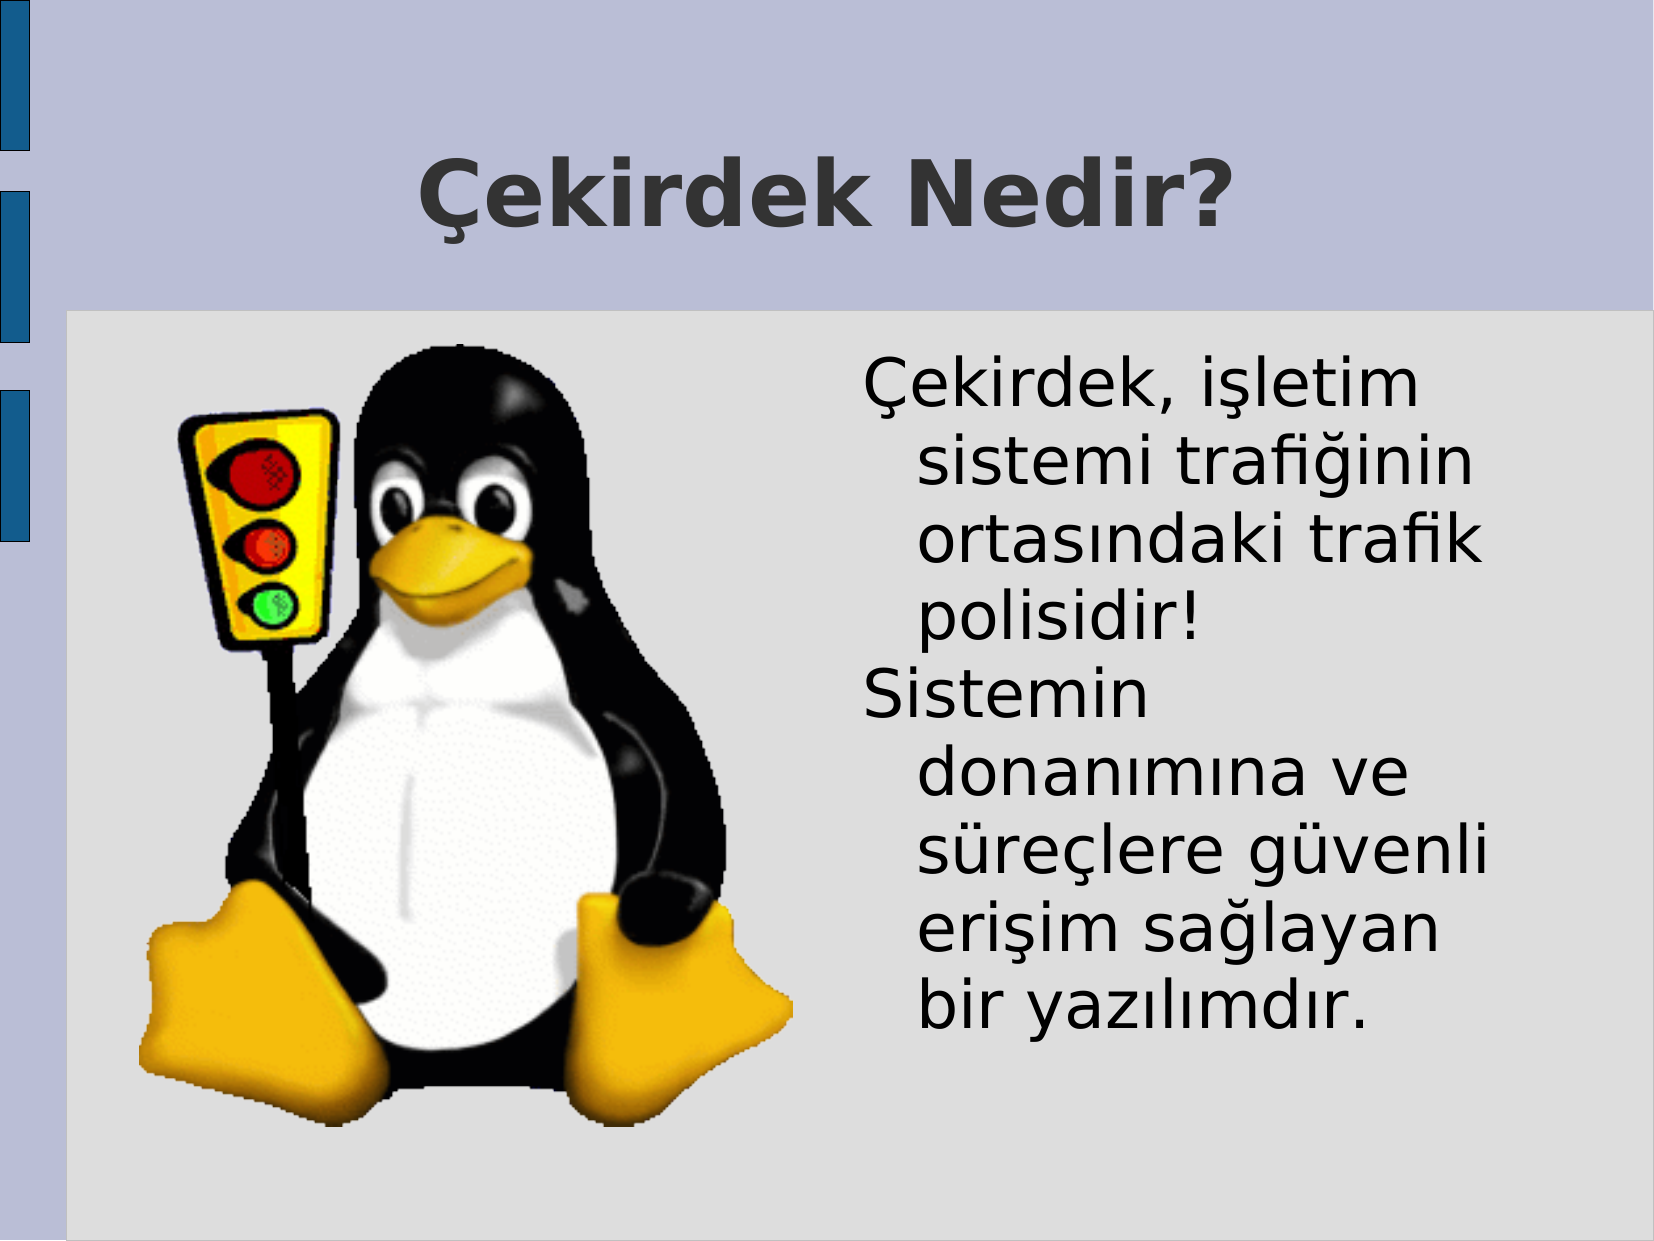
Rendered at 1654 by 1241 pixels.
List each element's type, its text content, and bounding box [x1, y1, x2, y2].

picture [139, 344, 793, 1127]
list Çekirdek, işletim sistemi trafiğinin ortasındaki trafik polisidir! Sistemin donanımına ve süreçlere güvenli erişim sağlayan bir yazılımdır. [845, 344, 1535, 1127]
title Çekirdek Nedir? [121, 91, 1534, 299]
